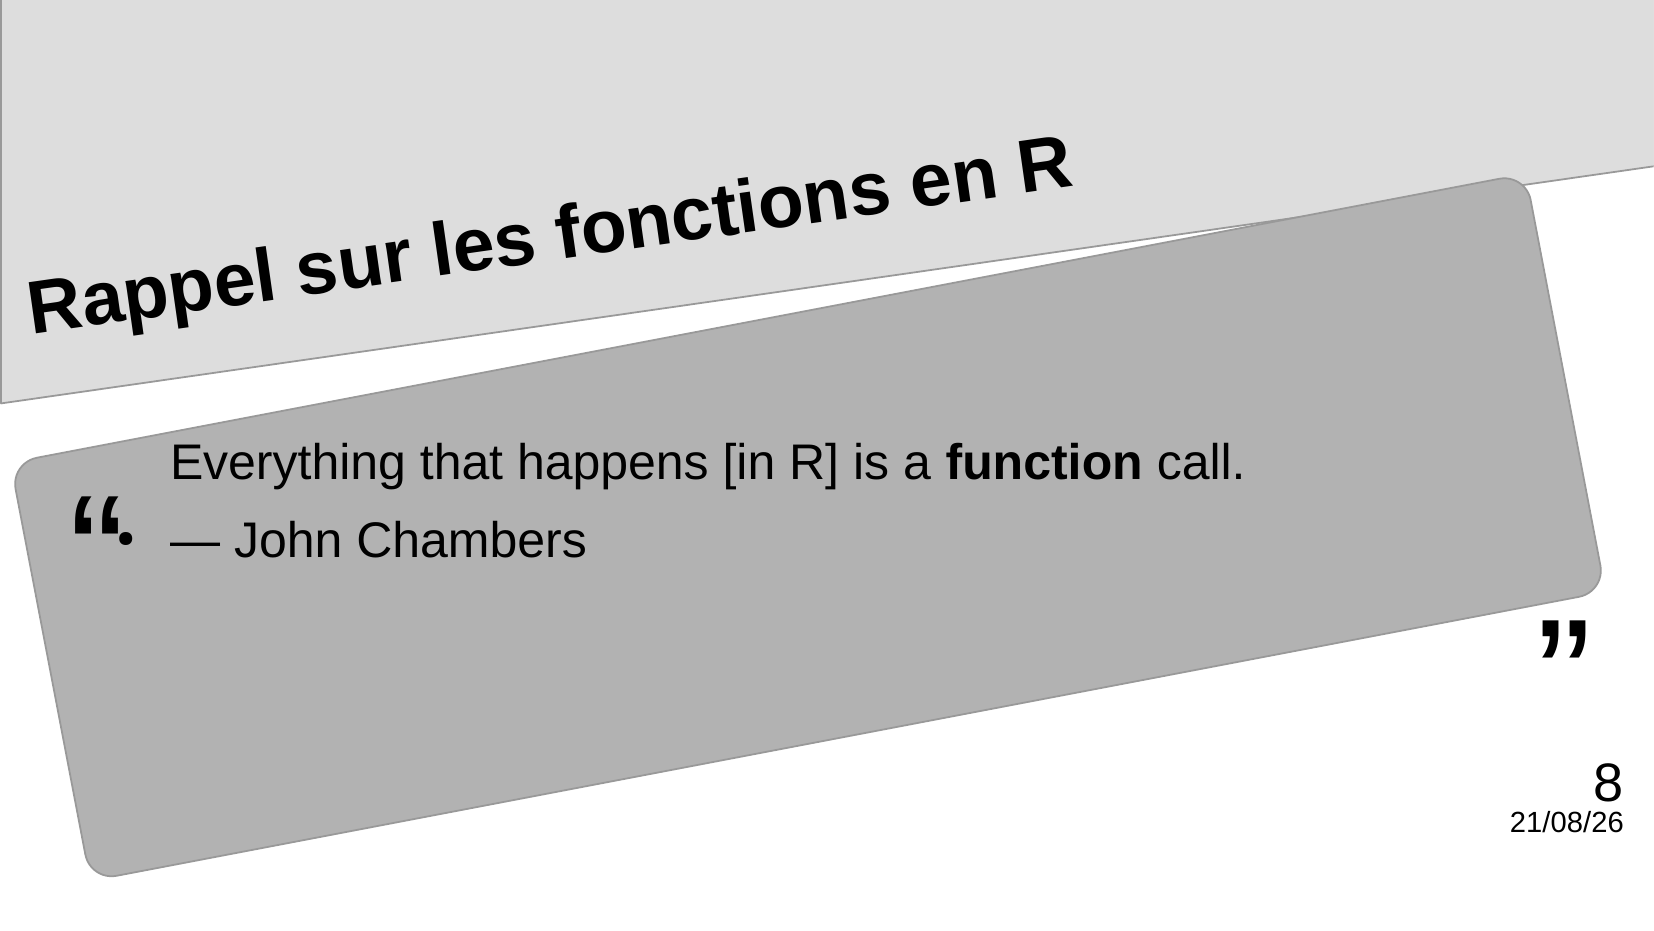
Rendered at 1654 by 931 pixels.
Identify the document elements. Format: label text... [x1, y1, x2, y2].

list Everything that happens [in R] is a function call. — John Chambers [99, 434, 1506, 789]
title Rappel sur les fonctions en R [16, 21, 1501, 387]
